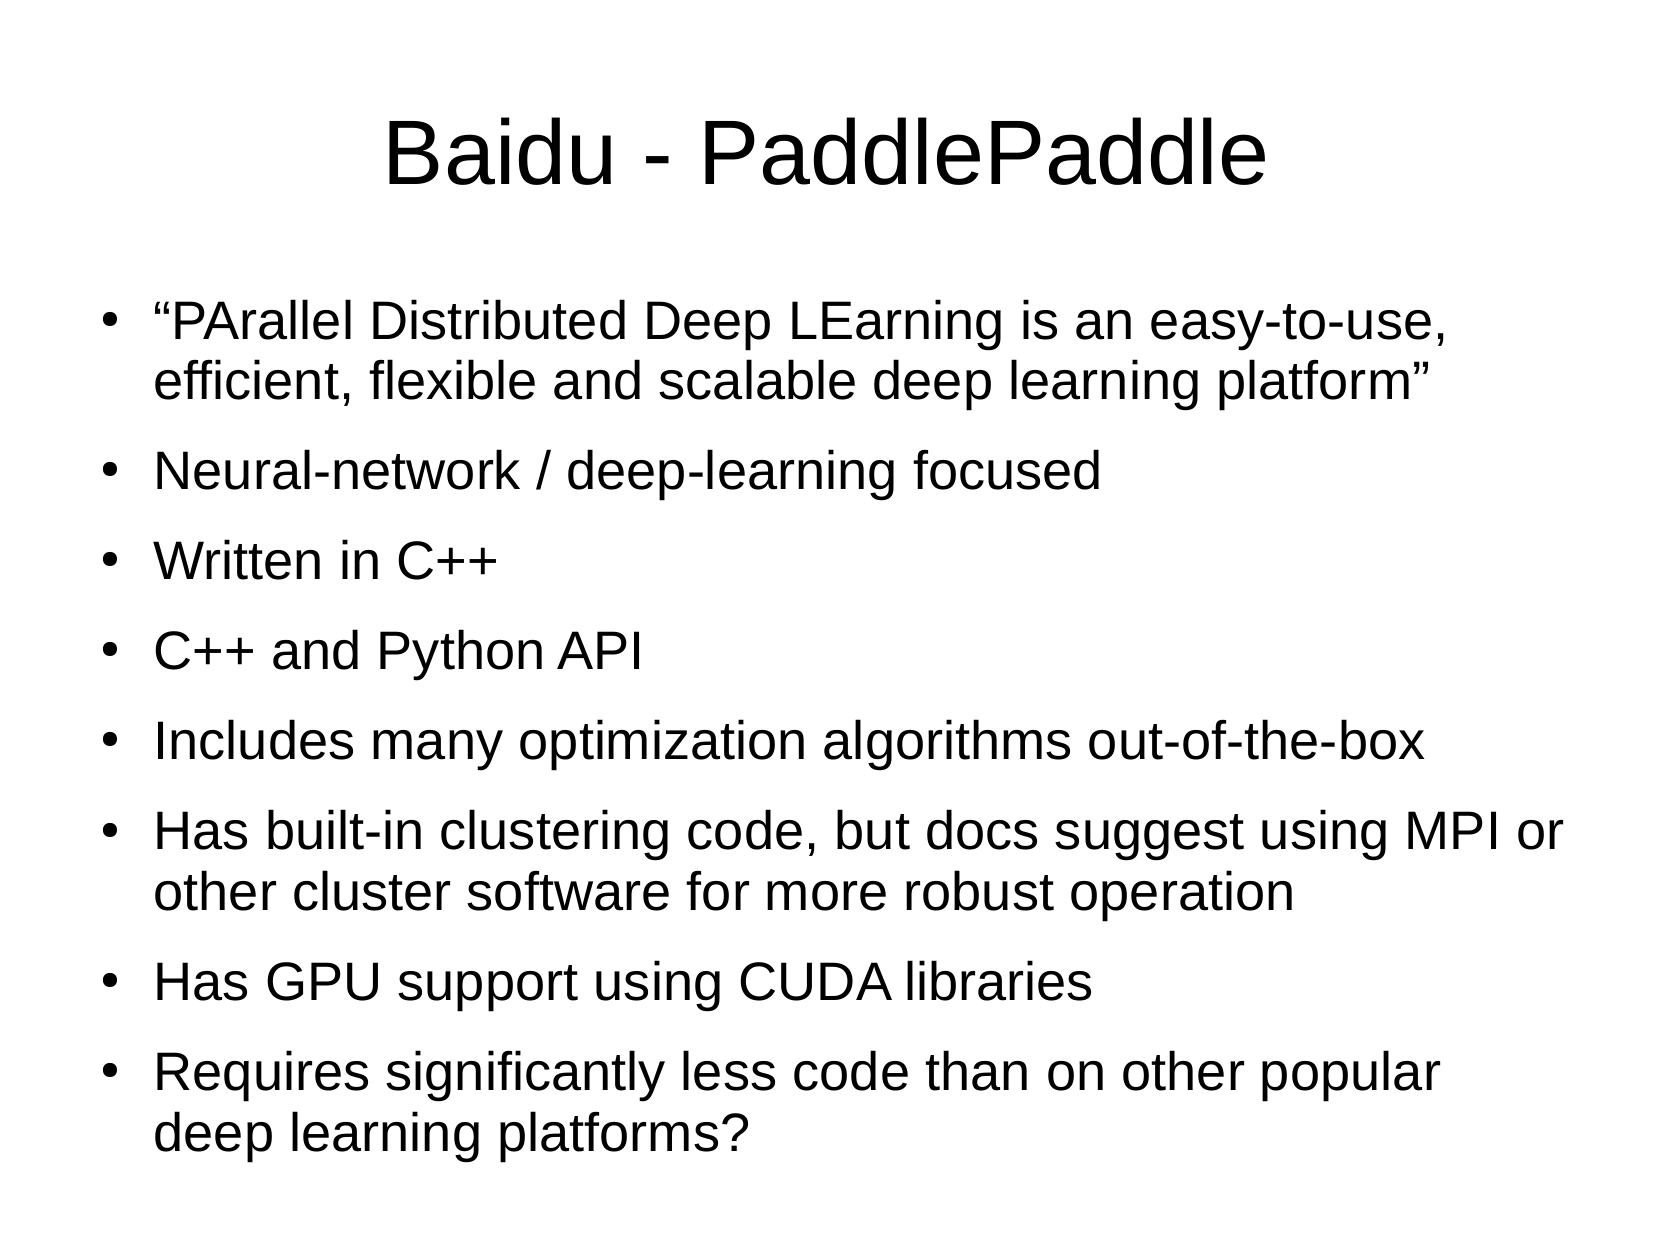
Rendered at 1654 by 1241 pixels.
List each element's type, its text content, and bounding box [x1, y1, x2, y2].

title Baidu - PaddlePaddle [82, 49, 1571, 257]
list “PArallel Distributed Deep LEarning is an easy-to-use, efficient, flexible and scalable deep learning platform” Neural-network / deep-learning focused Written in C++ C++ and Python API Includes many optimization algorithms out-of-the-box Has built-in clustering code, but docs suggest using MPI or other cluster software for more robust operation Has GPU support using CUDA libraries Requires significantly less code than on other popular deep learning platforms? [82, 290, 1571, 1163]
